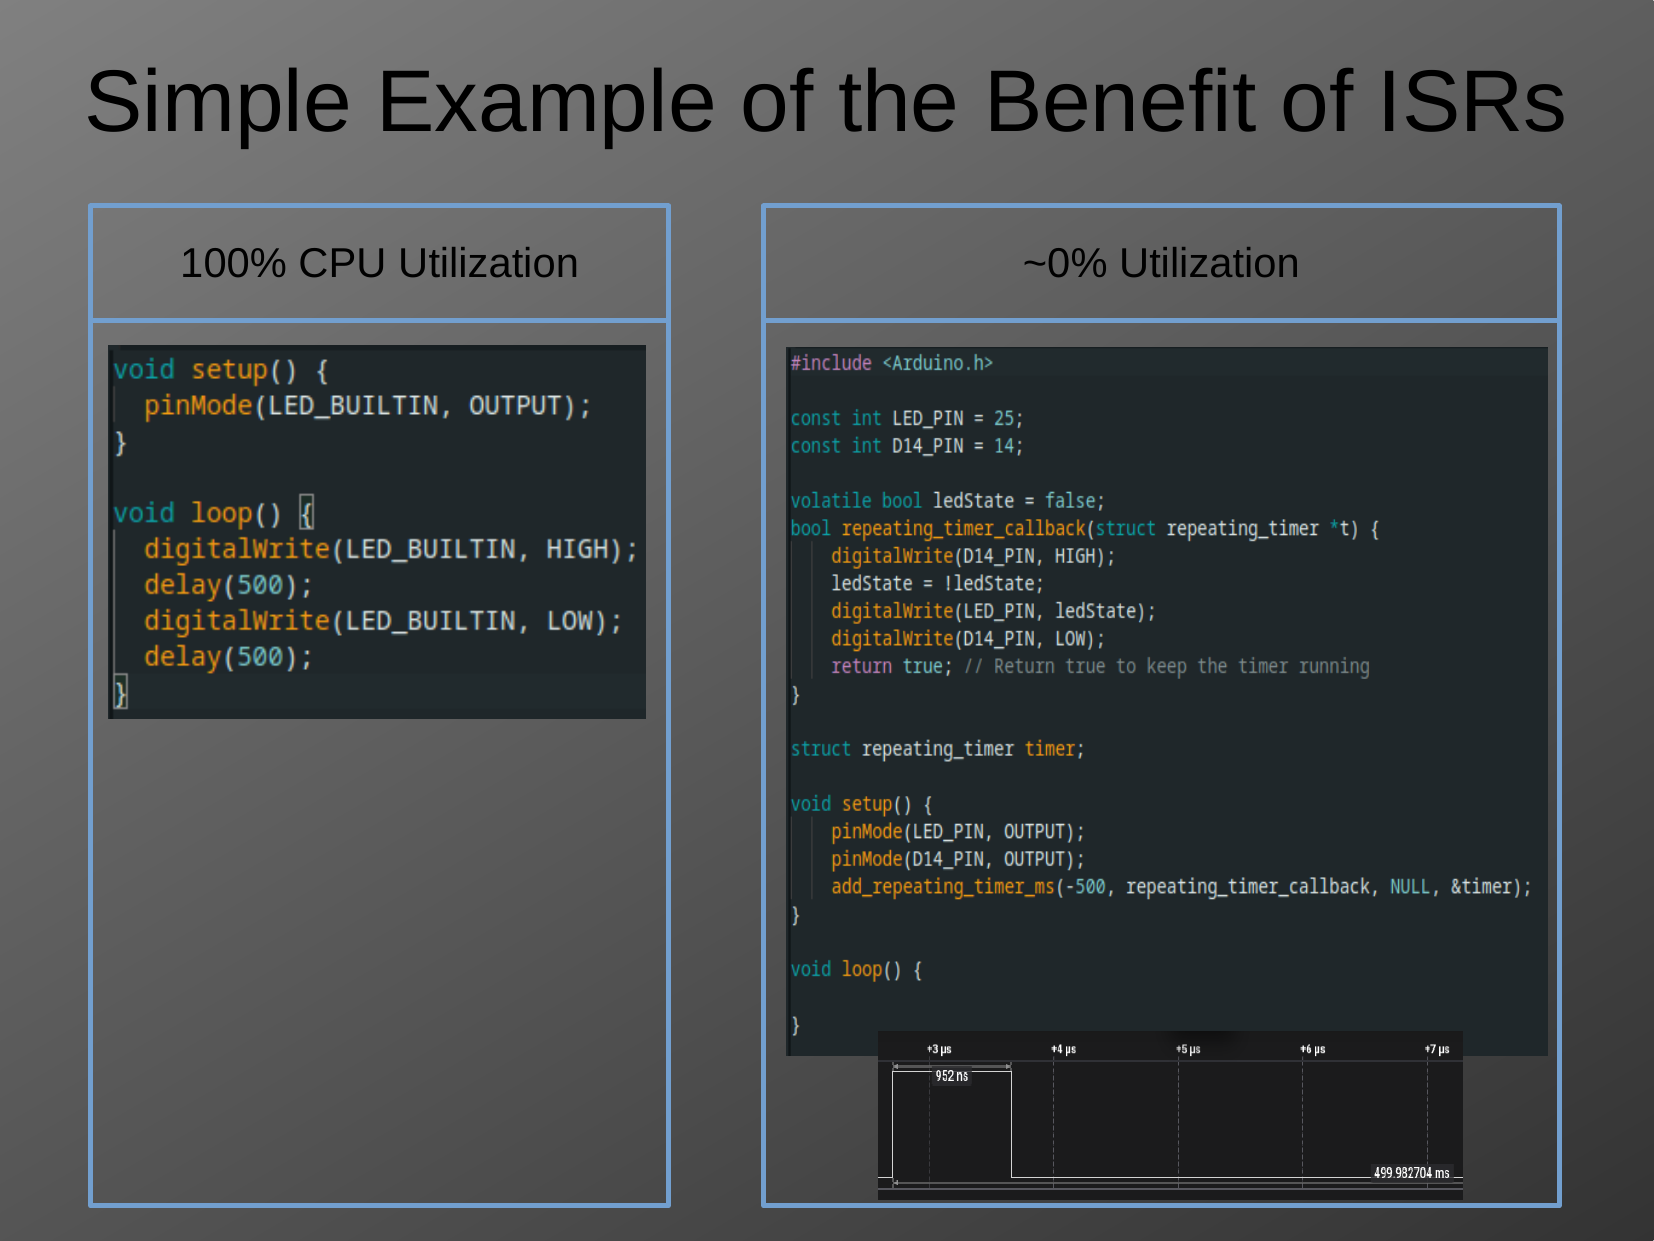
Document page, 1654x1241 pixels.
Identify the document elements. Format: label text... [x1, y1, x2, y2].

title 100% CPU Utilization [93, 208, 666, 321]
title Simple Example of the Benefit of ISRs [82, 25, 1571, 176]
title ~0% Utilization [766, 208, 1557, 321]
picture [108, 345, 646, 719]
picture [786, 347, 1548, 1201]
